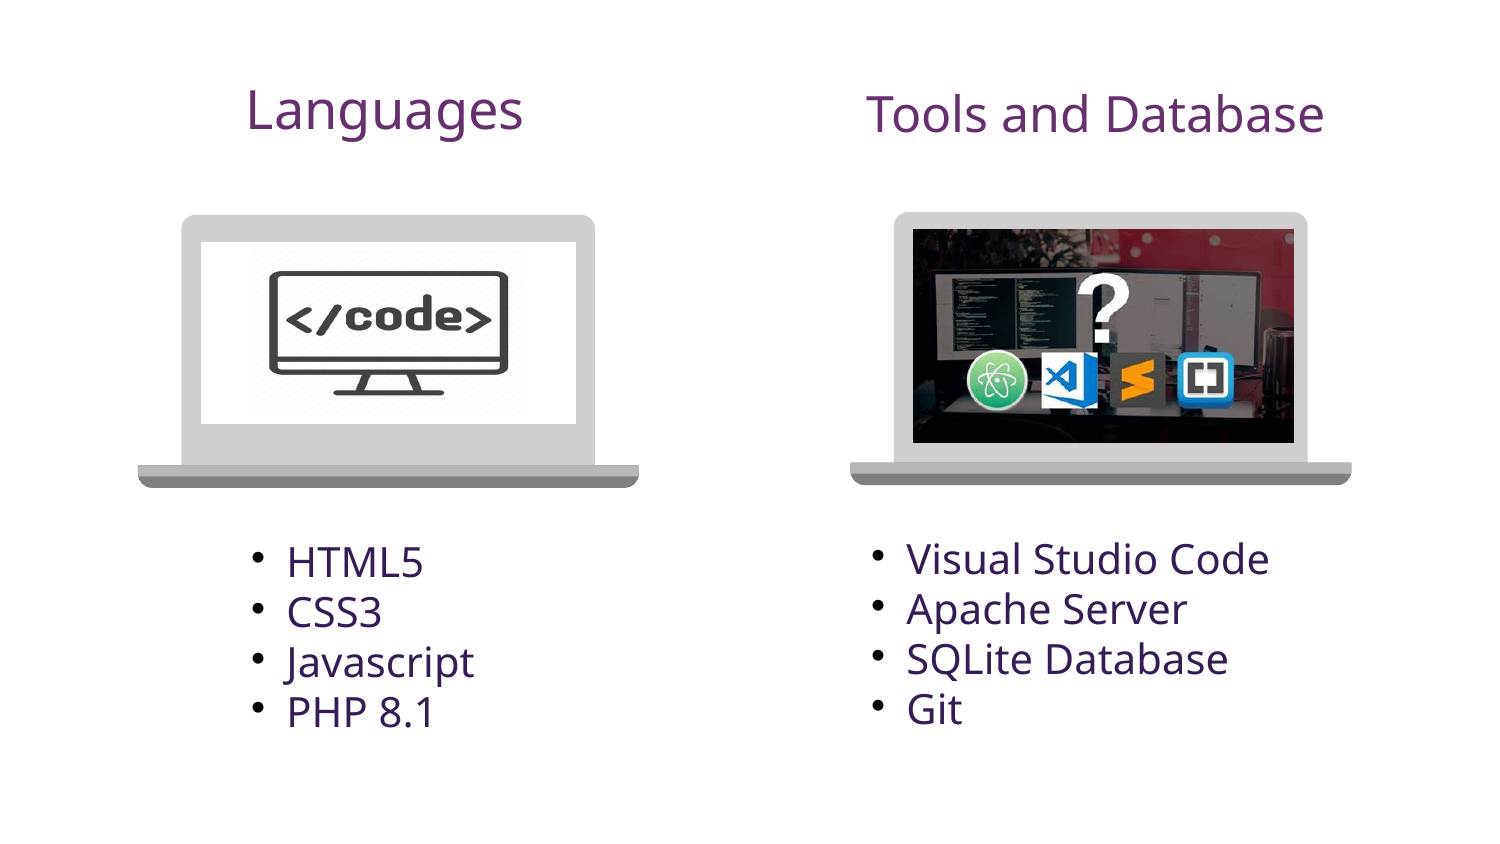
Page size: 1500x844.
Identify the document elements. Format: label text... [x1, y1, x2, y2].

text_box Tools and Database [834, 48, 1358, 177]
text_box [137, 214, 639, 488]
text_box [850, 212, 1352, 485]
picture [913, 229, 1294, 443]
text_box Languages [180, 69, 591, 148]
text_box Visual Studio Code Apache Server SQLite Database Git [856, 485, 1500, 781]
text_box HTML5 CSS3 Javascript PHP 8.1 [236, 488, 508, 784]
picture [252, 250, 525, 416]
